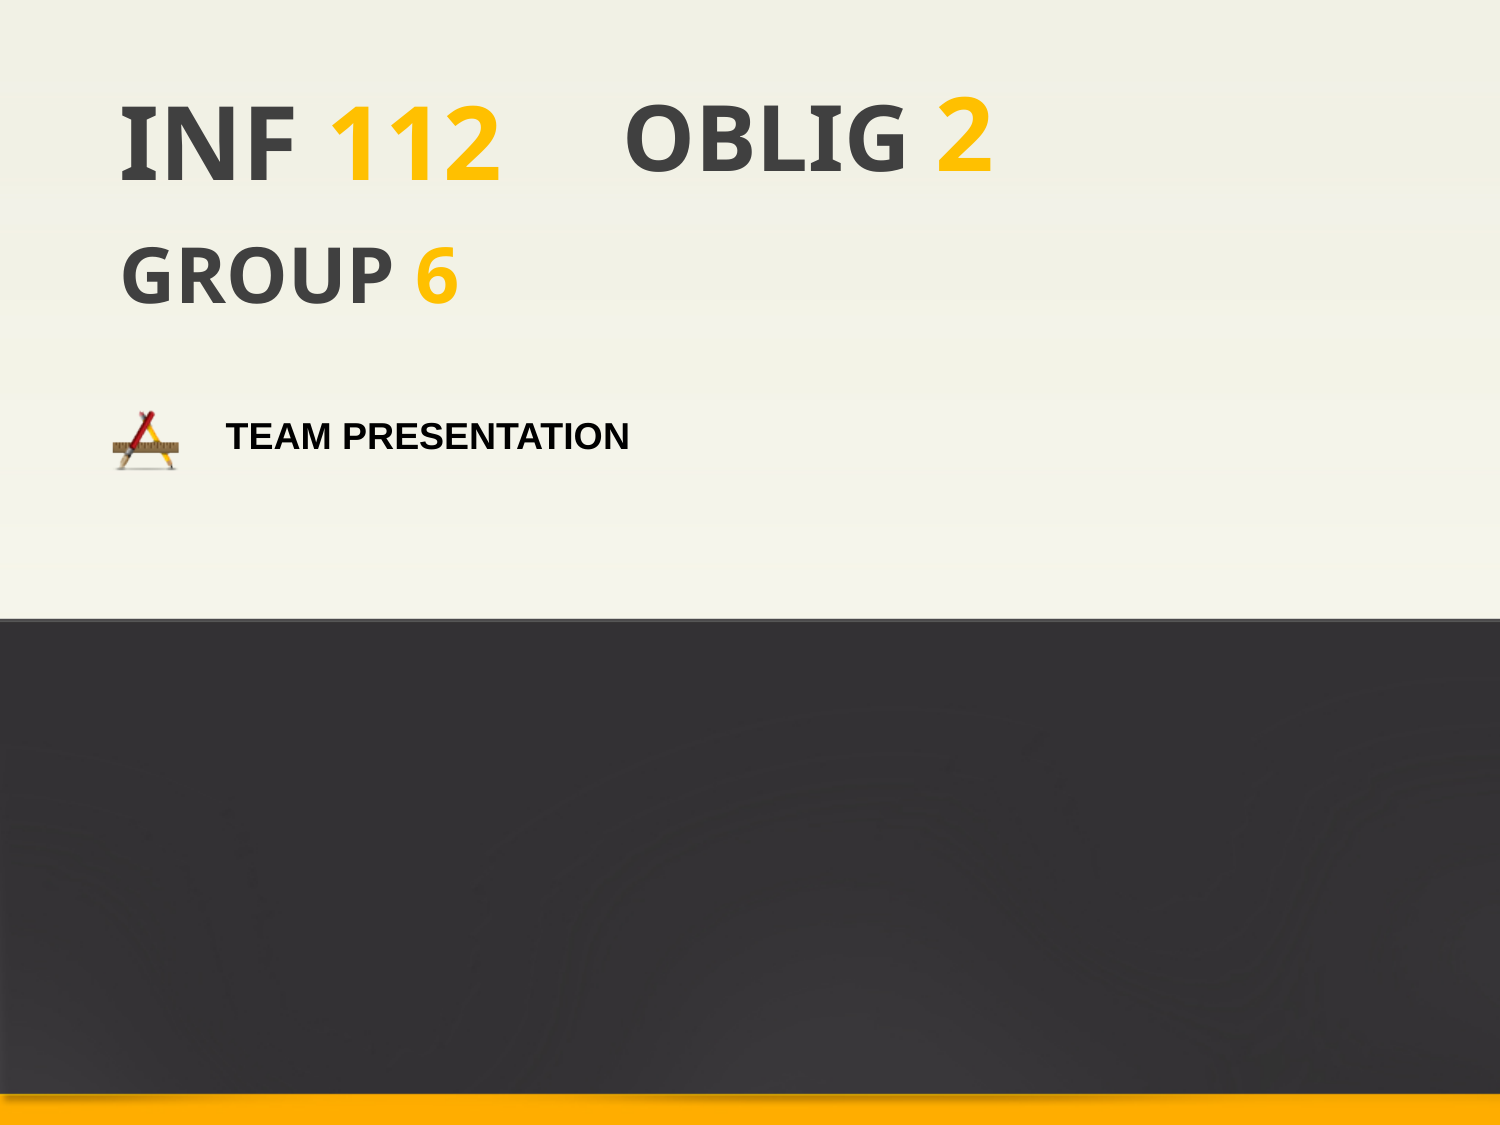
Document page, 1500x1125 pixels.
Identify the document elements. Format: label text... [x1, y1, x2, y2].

text_box INF 112 [105, 68, 607, 188]
picture [0, 0, 1500, 1125]
text_box INF 112 [825, 202, 847, 211]
text_box OBLIG 2 [607, 60, 1350, 202]
text_box GROUP 6 [104, 188, 825, 330]
text_box TEAM PRESENTATION [210, 408, 646, 465]
